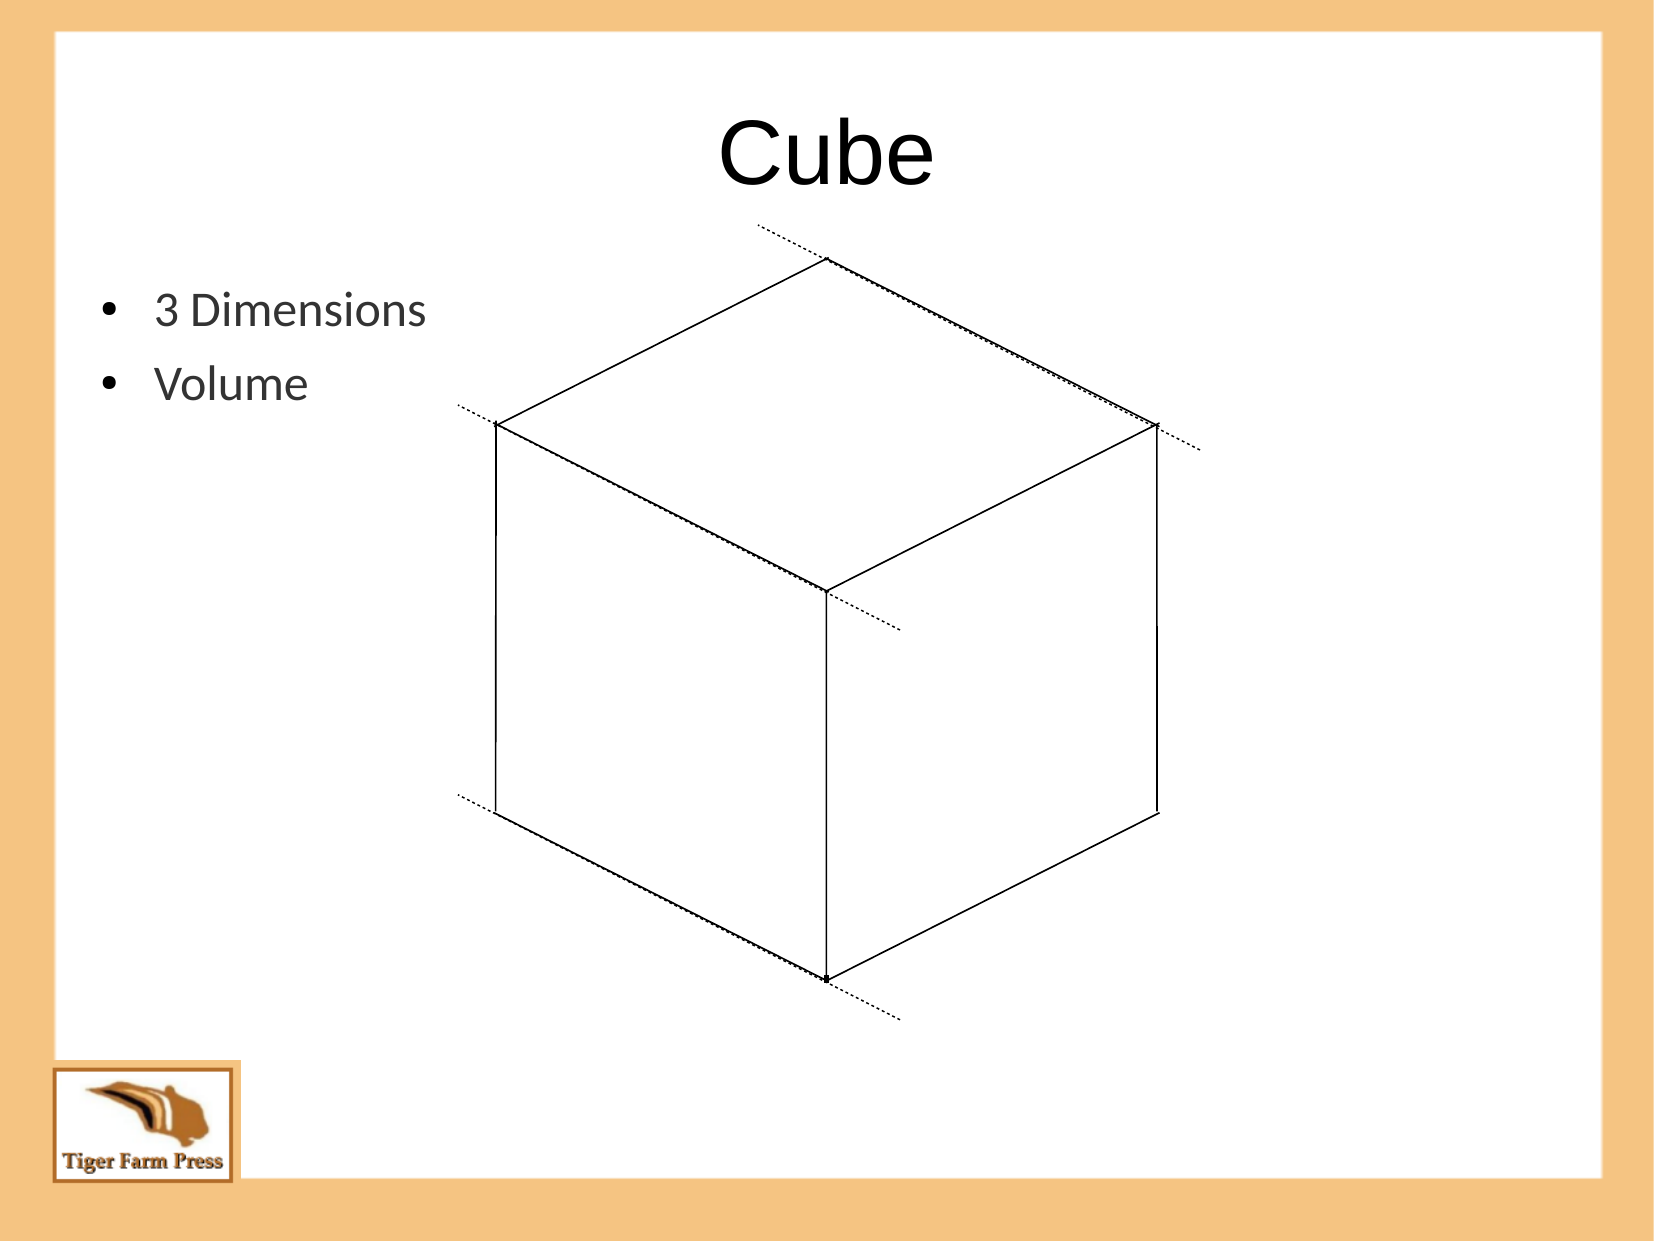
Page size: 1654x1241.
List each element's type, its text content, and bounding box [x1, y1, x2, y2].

list 3 Dimensions Volume [82, 290, 1571, 1109]
picture [0, 0, 1654, 1241]
title Cube [82, 49, 1571, 257]
